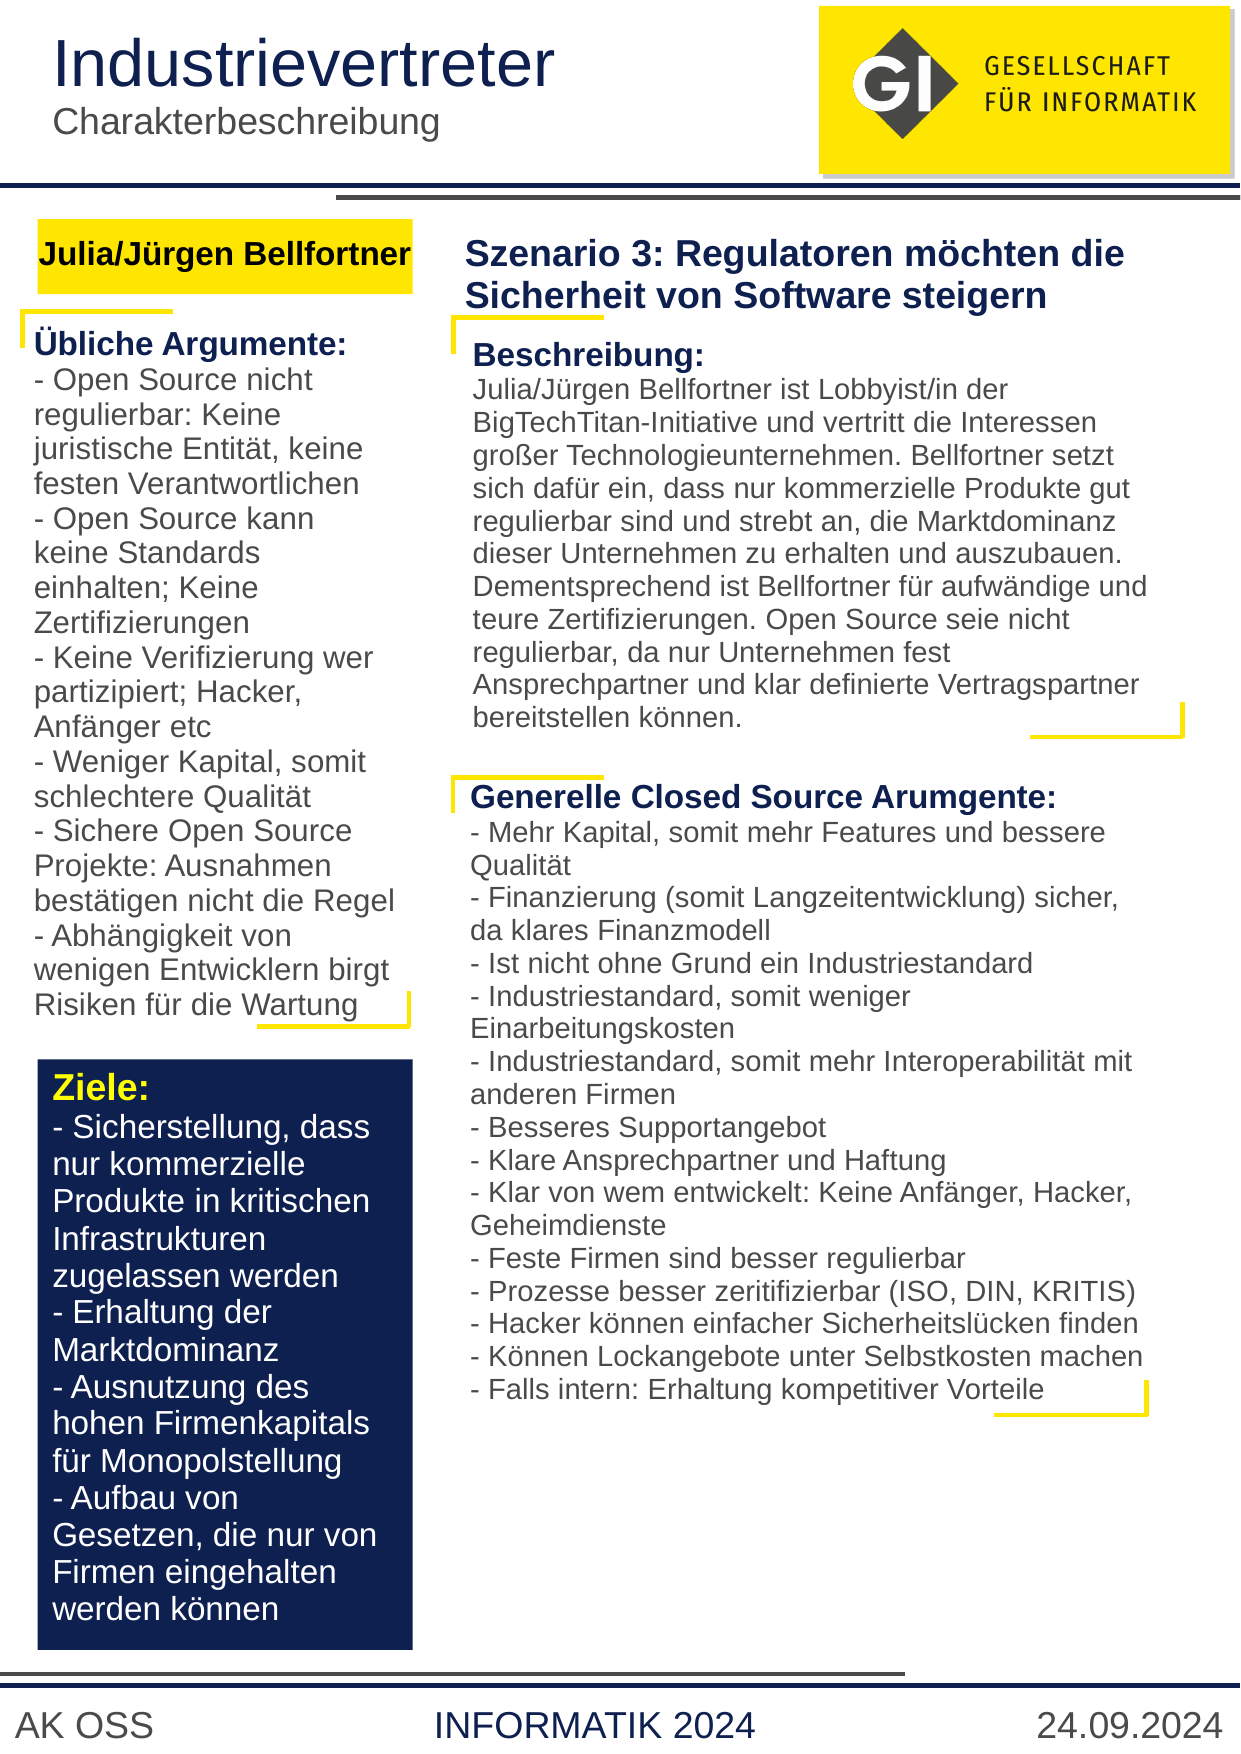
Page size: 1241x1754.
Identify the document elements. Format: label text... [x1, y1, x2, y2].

text_box [37, 219, 413, 228]
text_box Beschreibung: Julia/Jürgen Bellfortner ist Lobbyist/in der BigTechTitan-Initiative und vertritt die Interessen großer Technologieunternehmen. Bellfortner setzt sich dafür ein, dass nur kommerzielle Produkte gut regulierbar sind und strebt an, die Marktdominanz dieser Unternehmen zu erhalten und auszubauen. Dementsprechend ist Bellfortner für aufwändige und teure Zertifizierungen. Open Source seie nicht regulierbar, da nur Unternehmen fest Ansprechpartner und klar definierte Vertragspartner bereitstellen können. [457, 328, 1189, 971]
text_box [819, 5, 1231, 174]
picture [853, 28, 1196, 139]
text_box Übliche Argumente: - Open Source nicht regulierbar: Keine juristische Entität, keine festen Verantwortlichen - Open Source kann keine Standards einhalten; Keine Zertifizierungen - Keine Verifizierung wer partizipiert; Hacker, Anfänger etc - Weniger Kapital, somit schlechtere Qualität - Sichere Open Source Projekte: Ausnahmen bestätigen nicht die Regel - Abhängigkeit von wenigen Entwicklern birgt Risiken für die Wartung [18, 317, 413, 1030]
text_box INFORMATIK 2024 [419, 1697, 772, 1754]
text_box Industrievertreter Charakterbeschreibung [37, 18, 788, 169]
text_box AK OSS [0, 1697, 170, 1754]
text_box 24.09.2024 [1021, 1697, 1239, 1754]
text_box Generelle Closed Source Arumgente: - Mehr Kapital, somit mehr Features und bessere Qualität - Finanzierung (somit Langzeitentwicklung) sicher, da klares Finanzmodell - Ist nicht ohne Grund ein Industriestandard - Industriestandard, somit weniger Einarbeitungskosten - Industriestandard, somit mehr Interoperabilität mit anderen Firmen - Besseres Supportangebot - Klare Ansprechpartner und Haftung - Klar von wem entwickelt: Keine Anfänger, Hacker, Geheimdienste - Feste Firmen sind besser regulierbar - Prozesse besser zeritifizierbar (ISO, DIN, KRITIS) - Hacker können einfacher Sicherheitslücken finden - Können Lockangebote unter Selbstkosten machen - Falls intern: Erhaltung kompetitiver Vorteile [455, 771, 1168, 1501]
text_box Ziele: - Sicherstellung, dass nur kommerzielle Produkte in kritischen Infrastrukturen zugelassen werden - Erhaltung der Marktdominanz - Ausnutzung des hohen Firmenkapitals für Monopolstellung - Aufbau von Gesetzen, die nur von Firmen eingehalten werden können [37, 1059, 413, 1651]
text_box Julia/Jürgen Bellfortner [0, 228, 450, 317]
text_box Szenario 3: Regulatoren möchten die Sicherheit von Software steigern [450, 225, 1238, 324]
